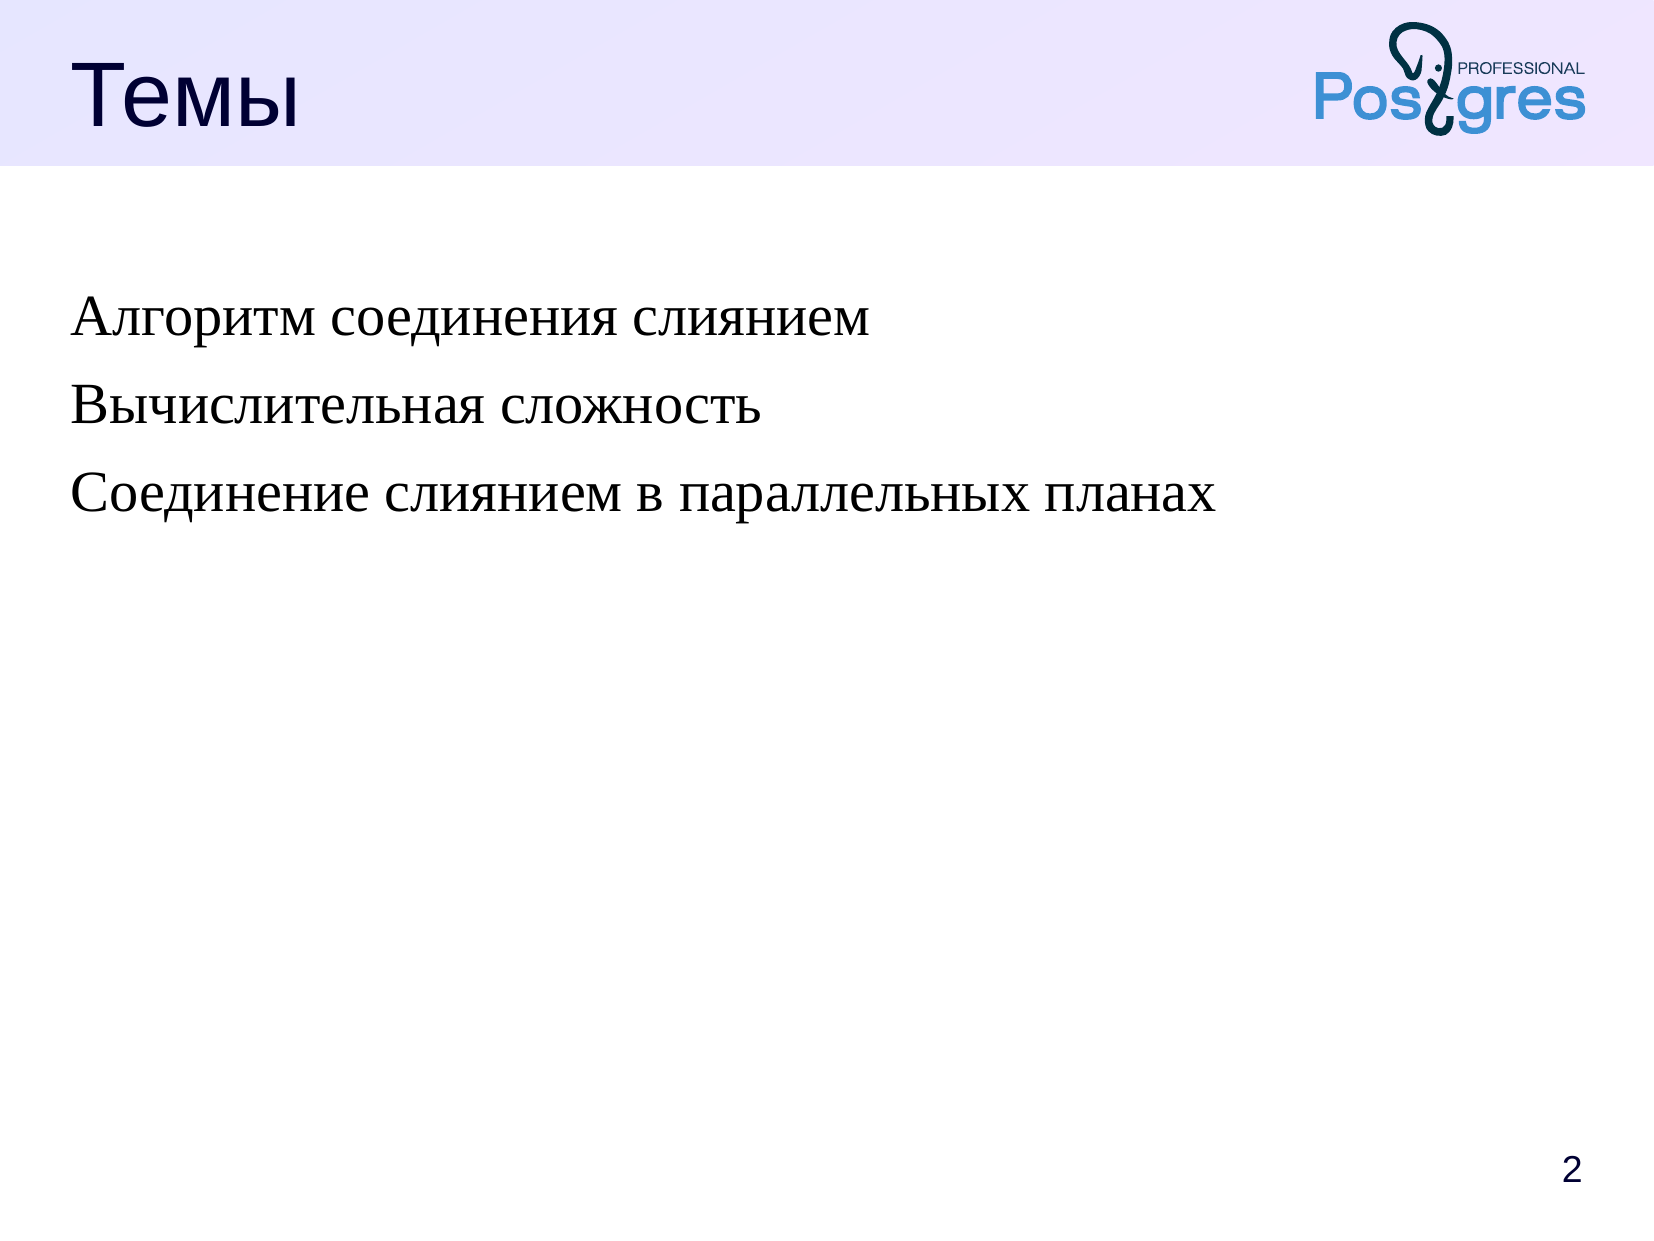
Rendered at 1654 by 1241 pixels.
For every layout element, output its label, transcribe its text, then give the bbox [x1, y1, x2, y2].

title Темы [70, 43, 1241, 147]
list Алгоритм соединения слиянием Вычислительная сложность Соединение слиянием в параллельных планах [70, 283, 1583, 1141]
